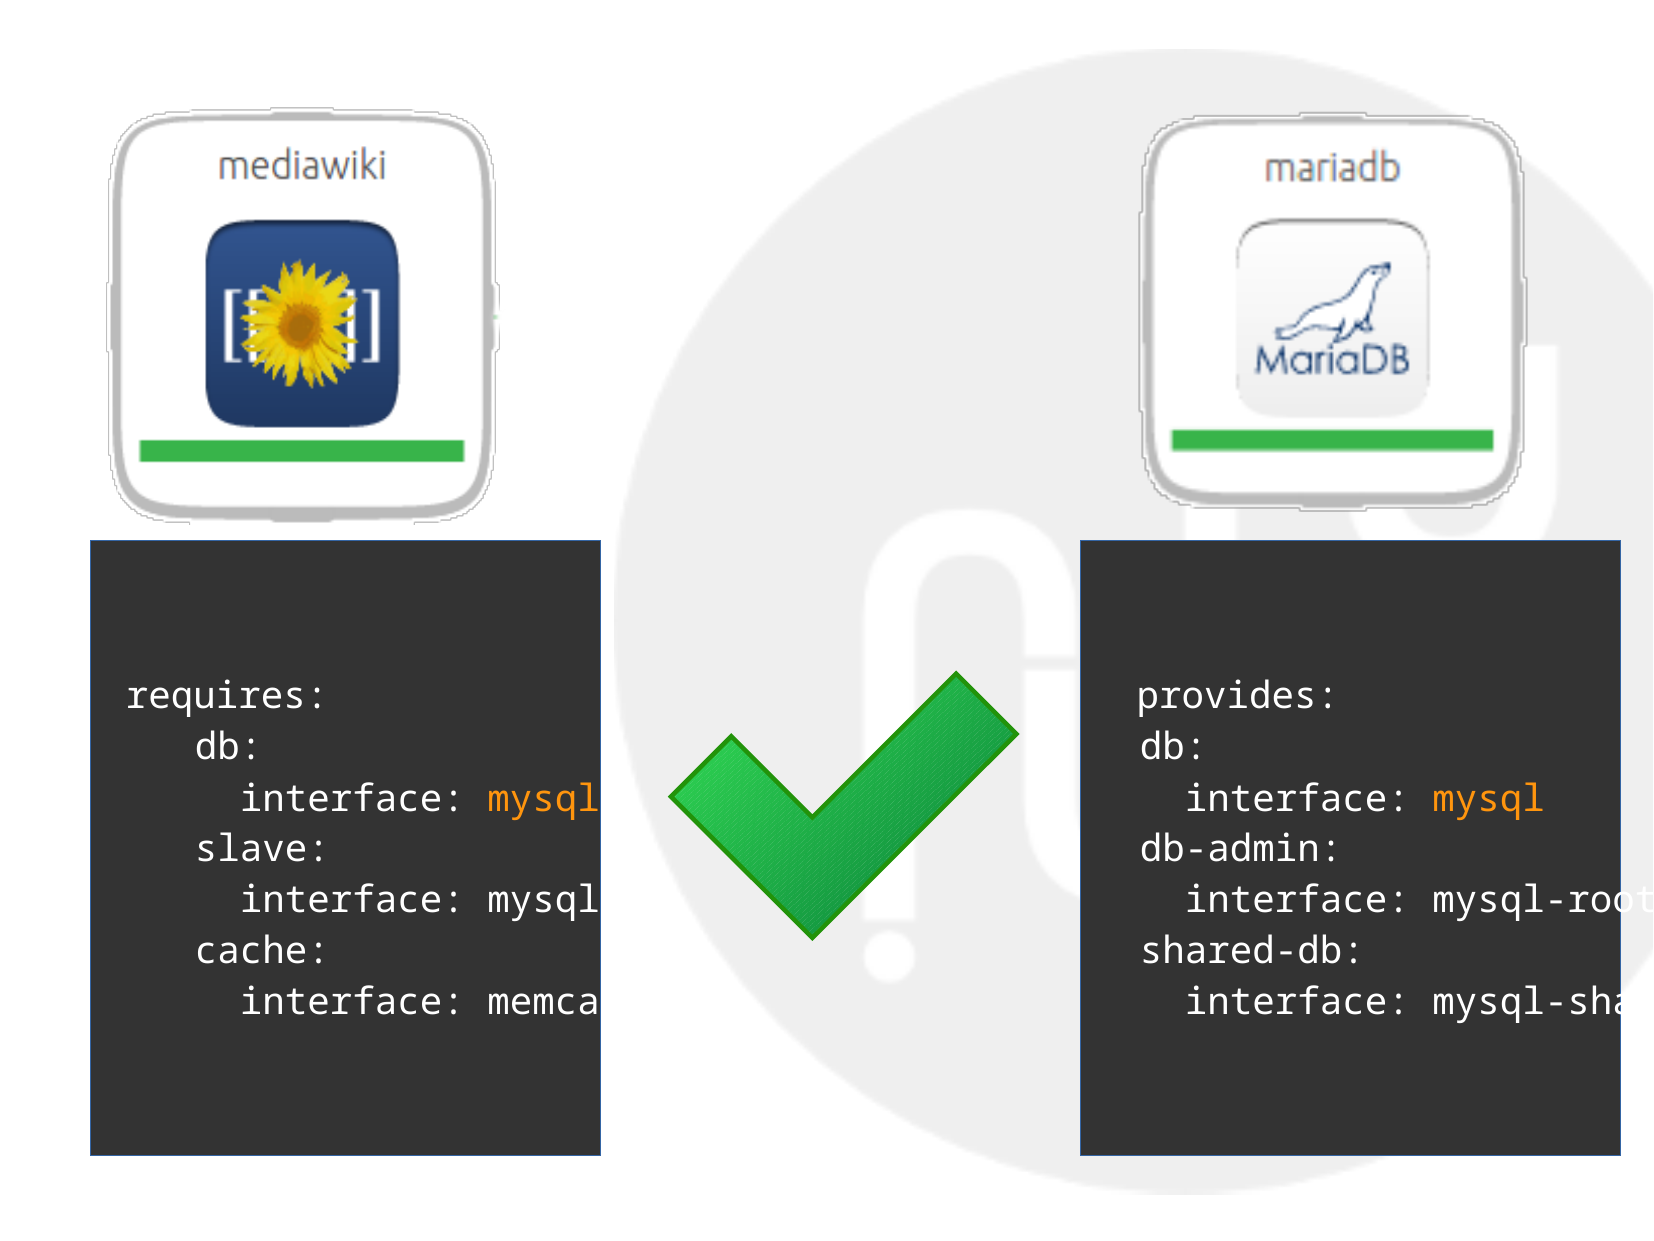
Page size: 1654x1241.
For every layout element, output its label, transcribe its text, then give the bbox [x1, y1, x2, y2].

text_box requires: db: interface: mysql slave: interface: mysql cache: interface: memcache [90, 540, 601, 1156]
picture [105, 104, 506, 526]
text_box provides: db: interface: mysql db-admin: interface: mysql-root shared-db: interface: mysql-shared [1080, 540, 1621, 1156]
picture [600, 49, 1654, 1195]
